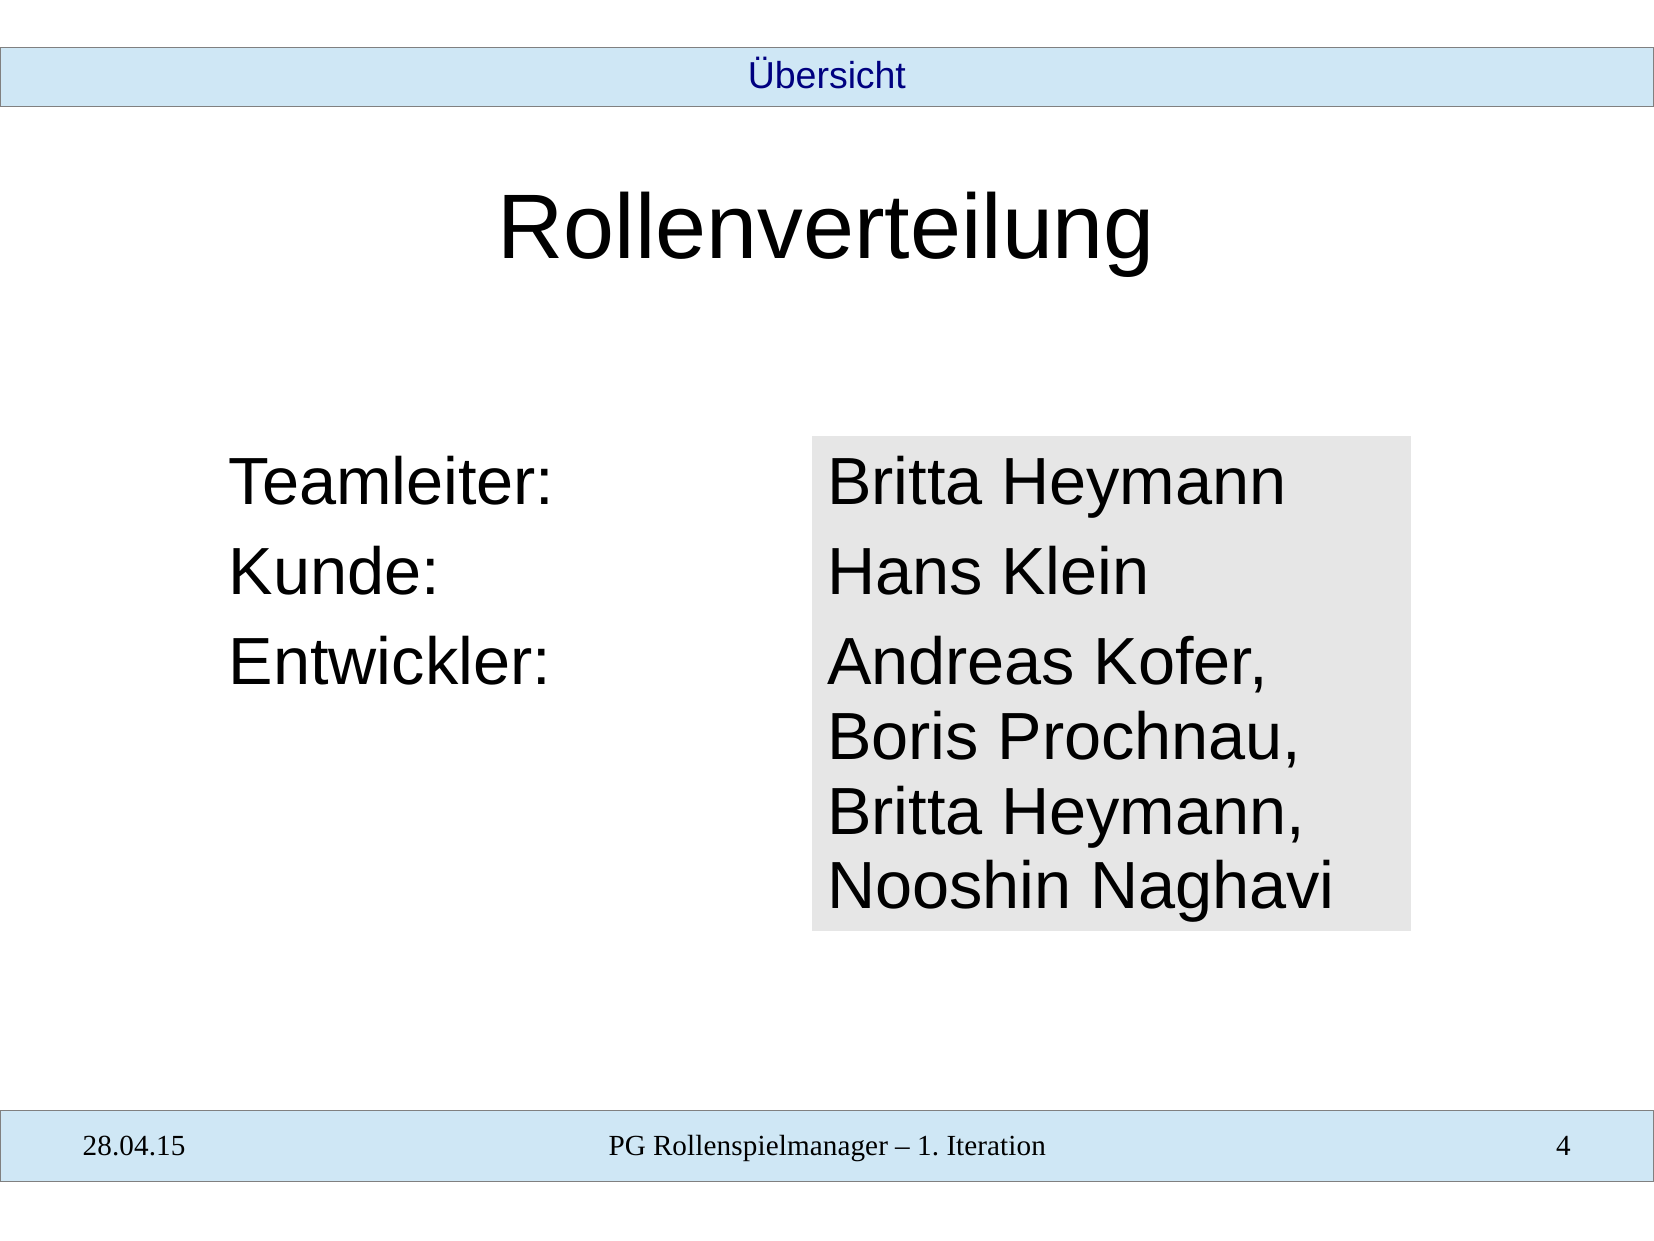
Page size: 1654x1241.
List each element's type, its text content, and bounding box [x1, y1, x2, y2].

text_box Übersicht [0, 47, 1654, 105]
table_cell Entwickler: [214, 616, 812, 931]
title Rollenverteilung [82, 123, 1571, 331]
table_cell Hans Klein [812, 526, 1411, 616]
table_cell Kunde: [214, 526, 812, 616]
table_header Teamleiter: [214, 436, 812, 526]
table_cell Andreas Kofer, Boris Prochnau, Britta Heymann, Nooshin Naghavi [812, 616, 1411, 931]
table_header Britta Heymann [812, 436, 1411, 526]
